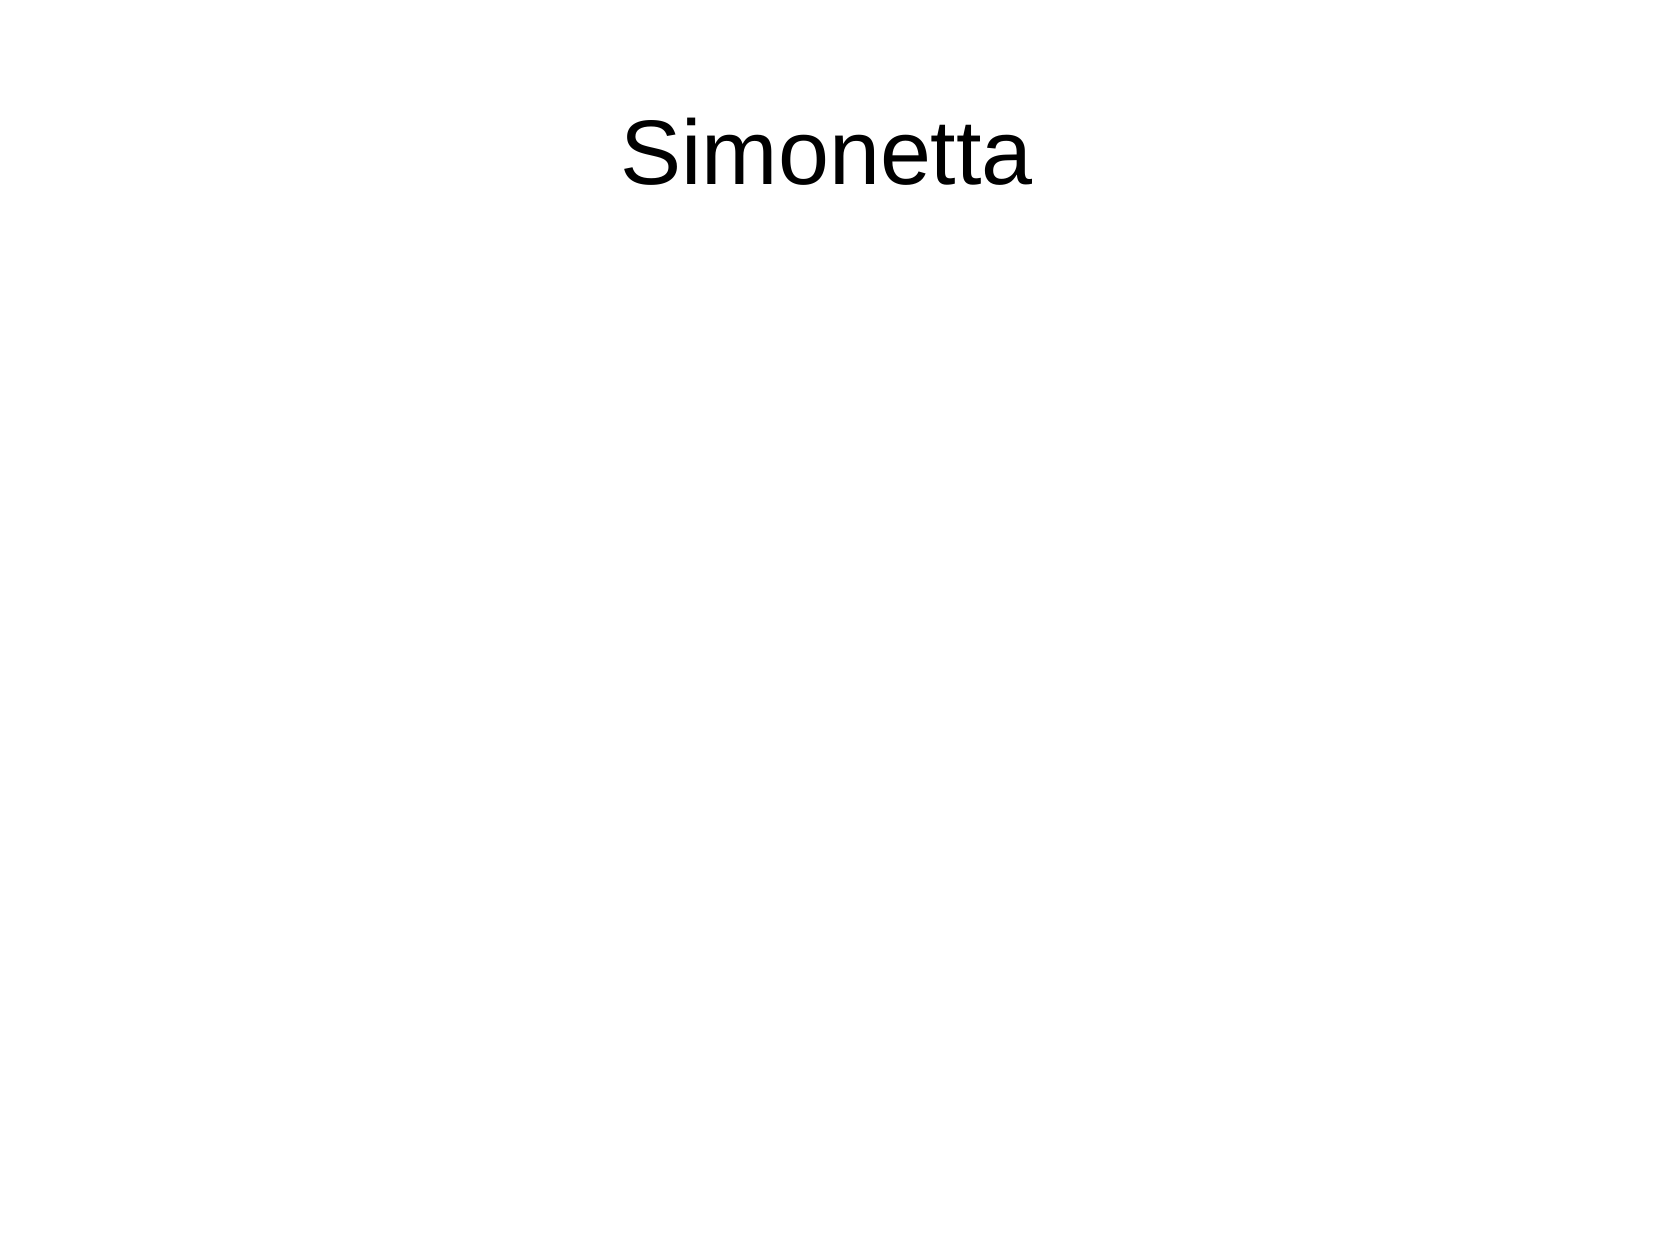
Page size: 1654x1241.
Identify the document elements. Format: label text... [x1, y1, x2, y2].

title Simonetta [82, 49, 1571, 257]
